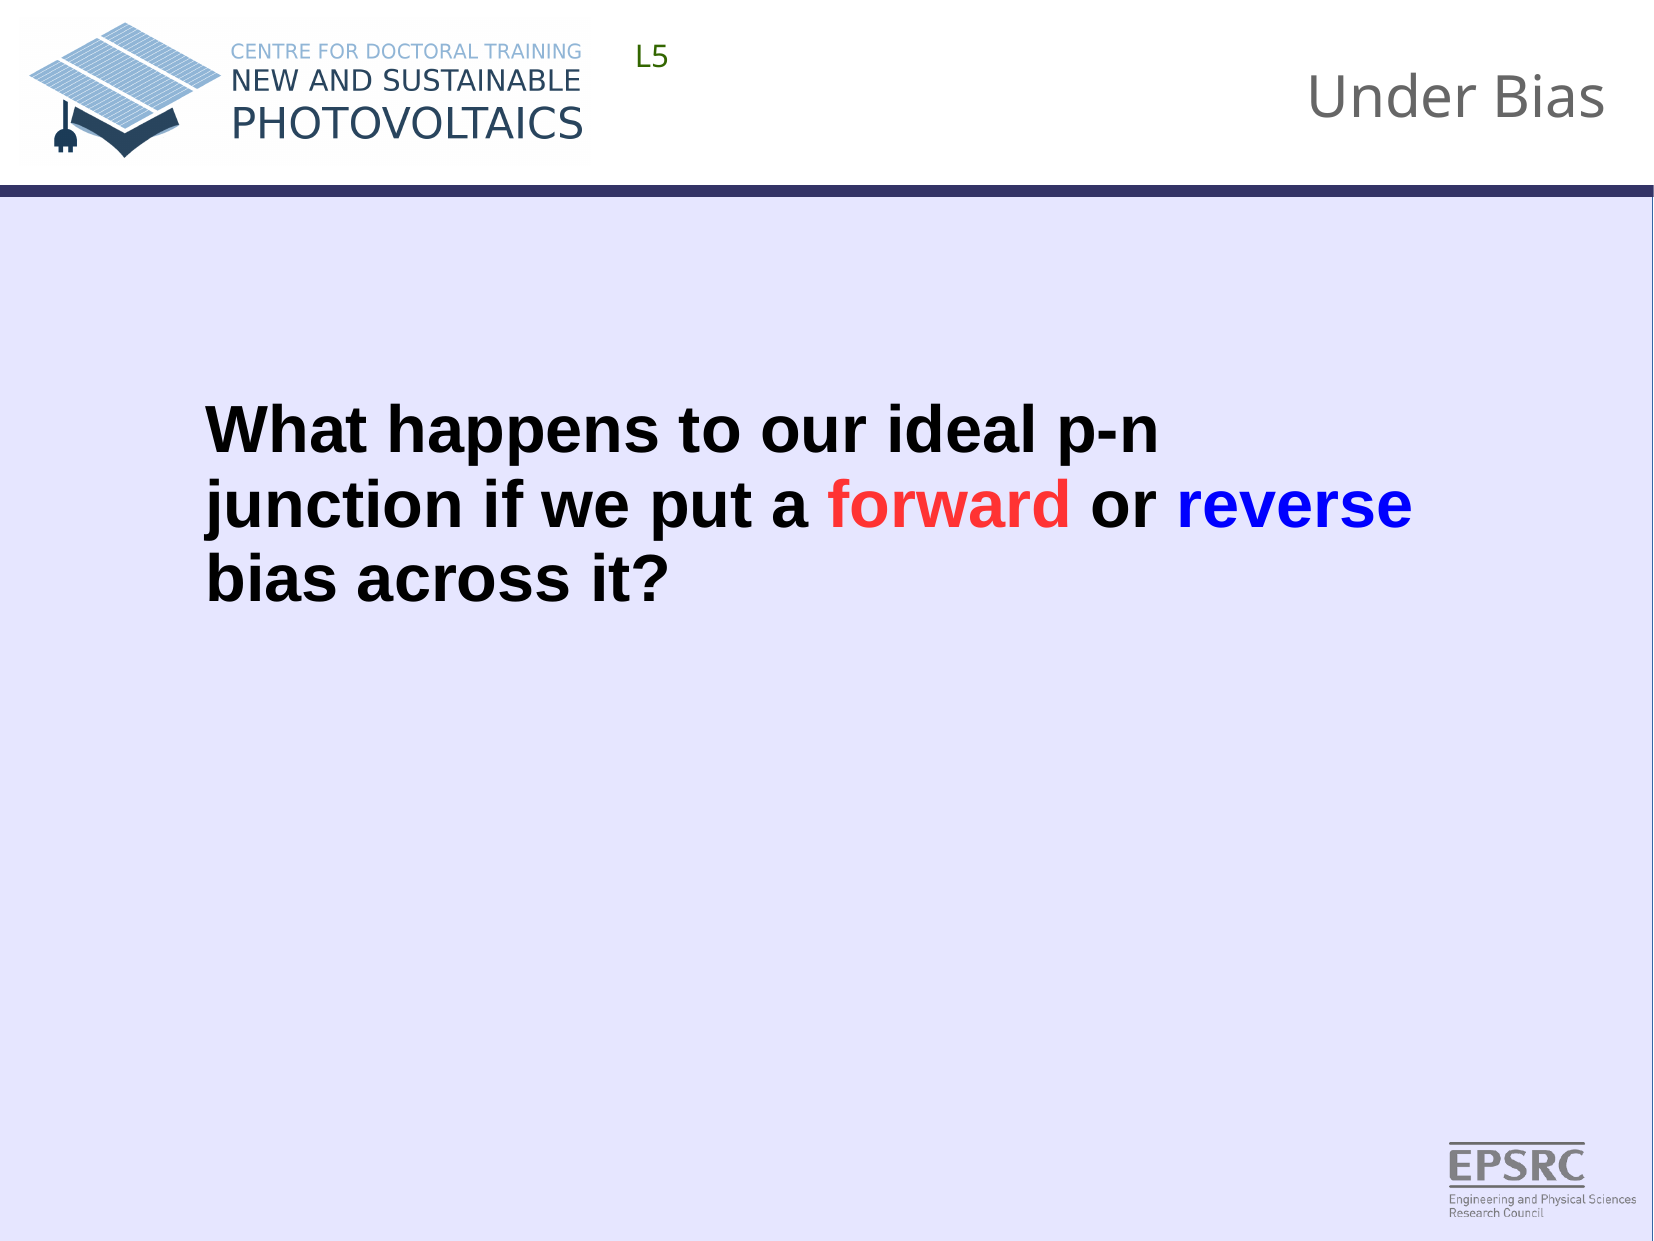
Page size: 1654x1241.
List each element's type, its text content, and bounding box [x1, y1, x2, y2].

text_box L5 [620, 29, 880, 80]
picture [19, 17, 591, 166]
text_box Under Bias [770, 51, 1622, 142]
text_box What happens to our ideal p-n junction if we put a forward or reverse bias across it? [190, 384, 1444, 738]
picture [1449, 1142, 1636, 1217]
text_box [0, 197, 1653, 1241]
